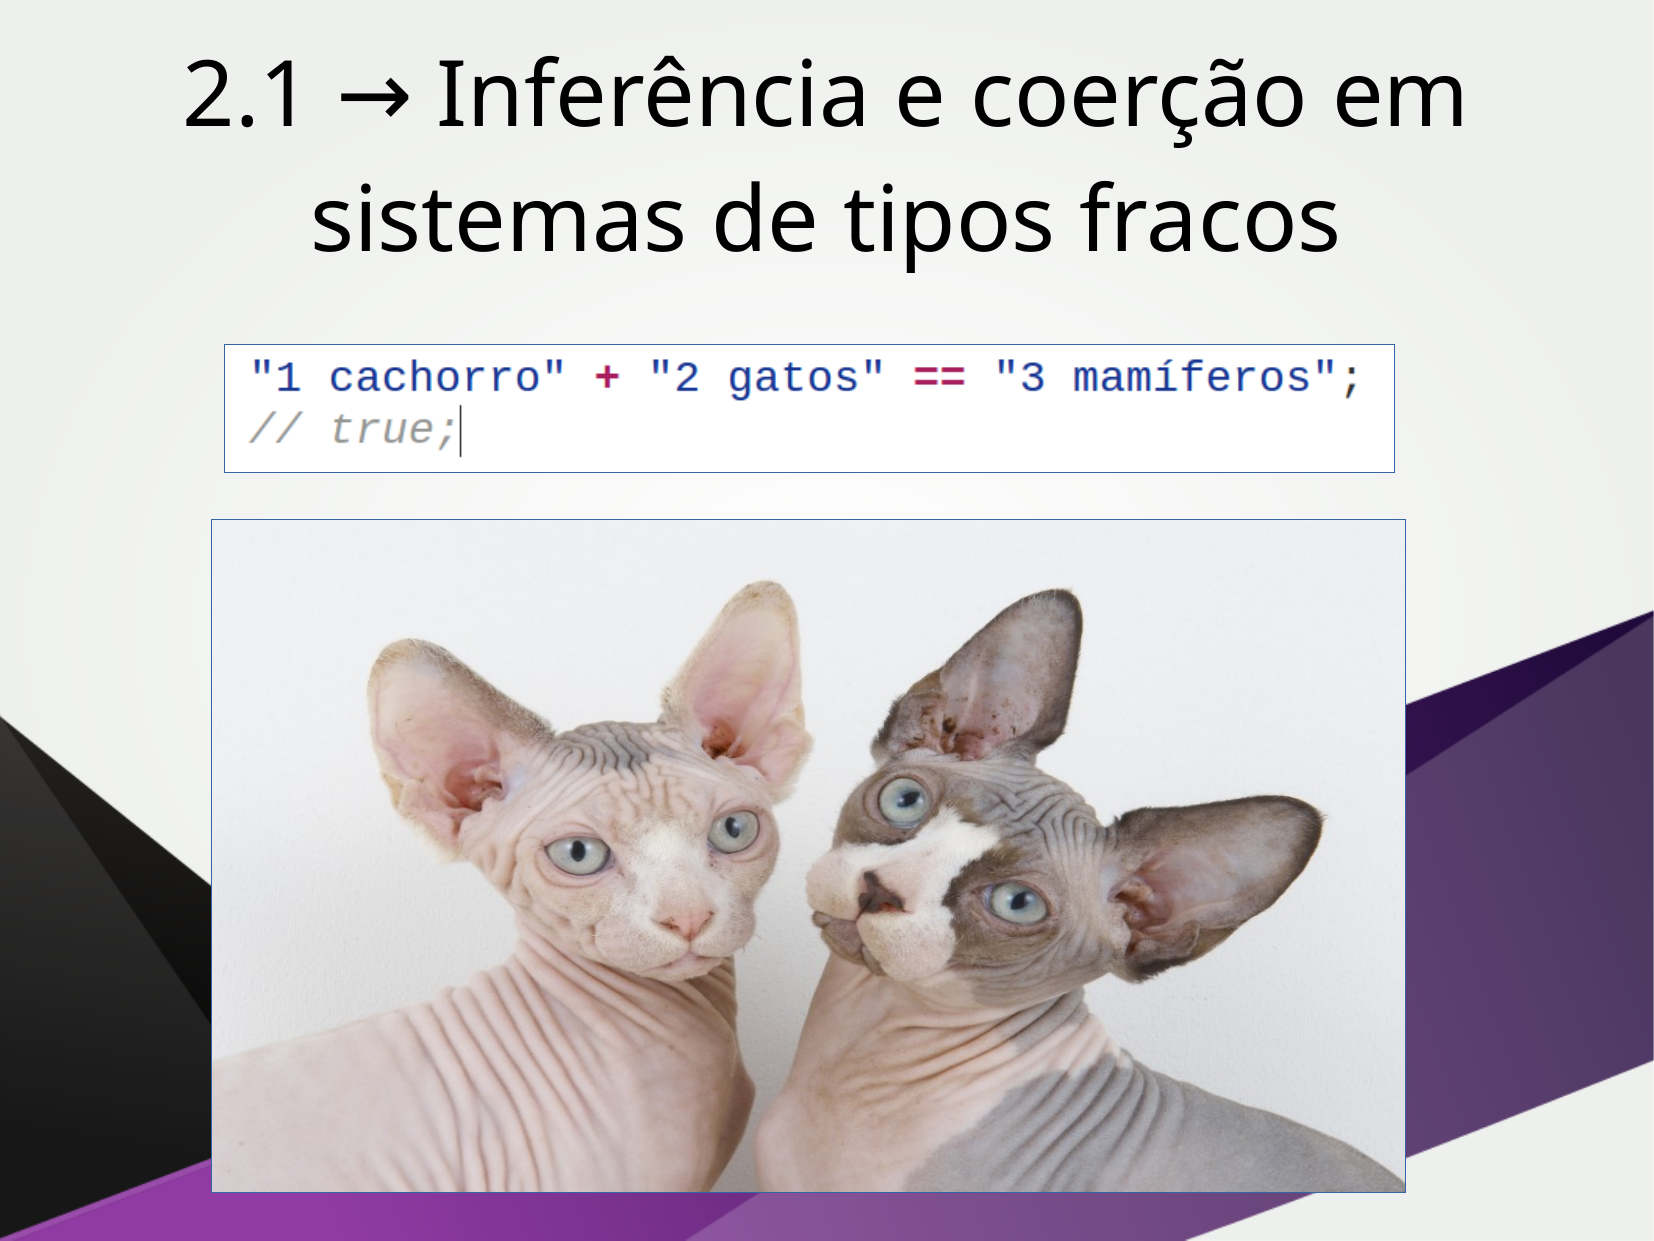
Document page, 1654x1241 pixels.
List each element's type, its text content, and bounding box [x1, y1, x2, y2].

title 2.1 → Inferência e coerção em sistemas de tipos fracos [82, 43, 1571, 263]
picture [0, 0, 1654, 1241]
